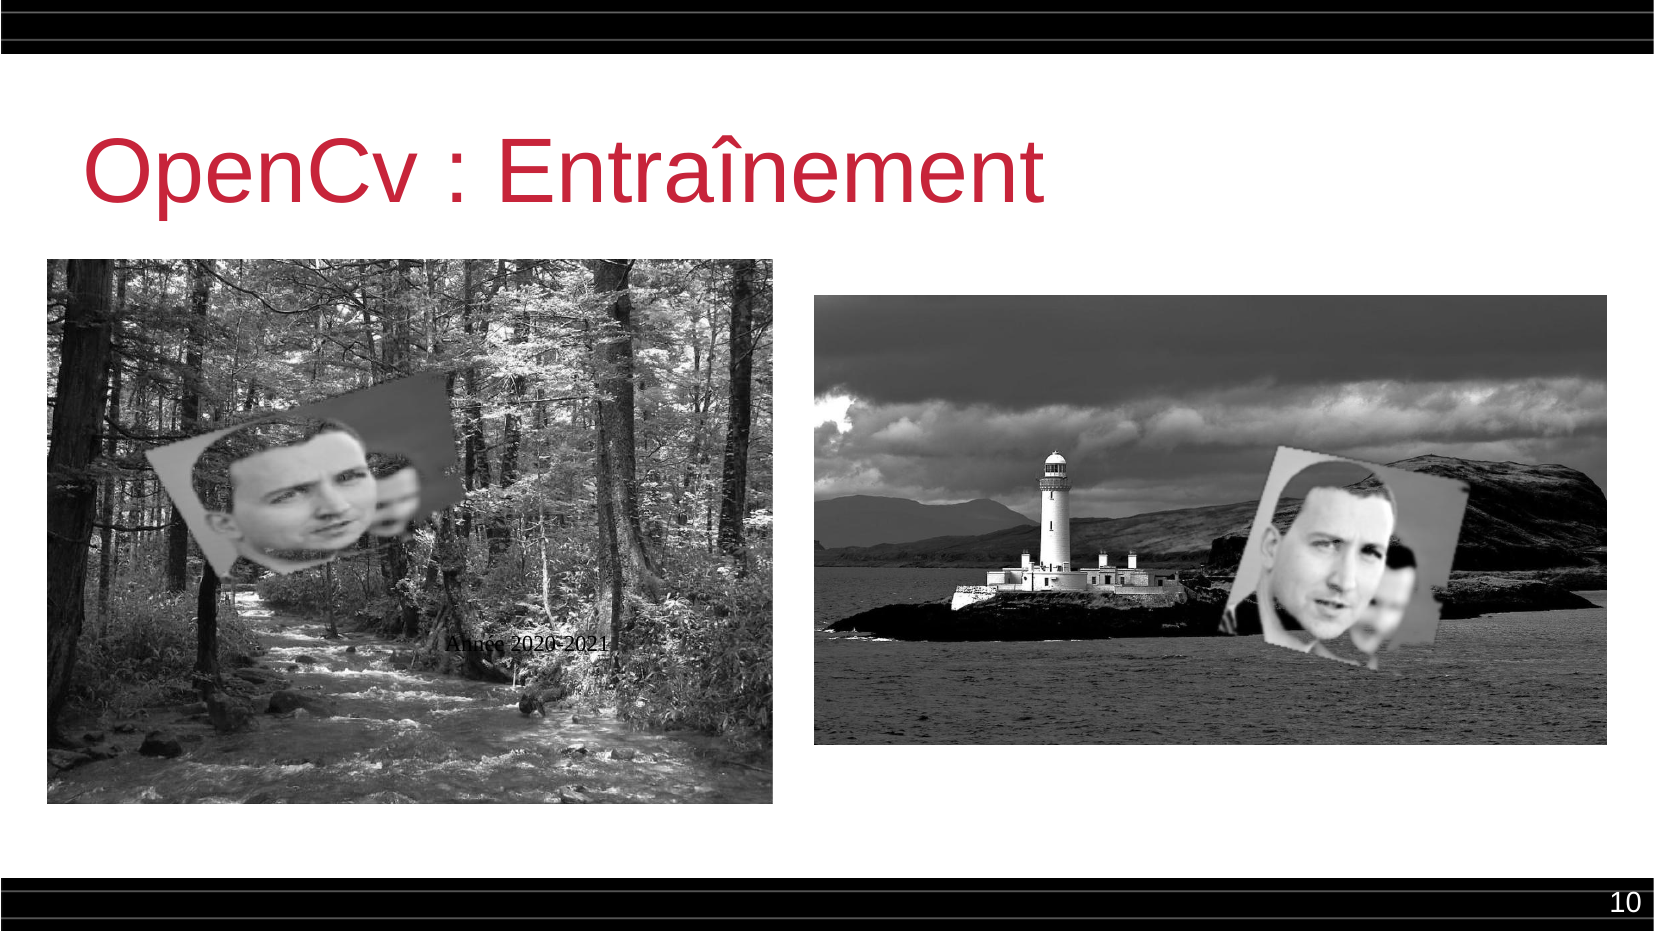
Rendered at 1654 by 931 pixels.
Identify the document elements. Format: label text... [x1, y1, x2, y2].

title OpenCv : Entraînement [82, 92, 1571, 249]
chart [325, 511, 1330, 689]
picture [1, 878, 1654, 931]
picture [1, 0, 1654, 54]
picture [814, 295, 1607, 745]
picture [47, 259, 773, 804]
